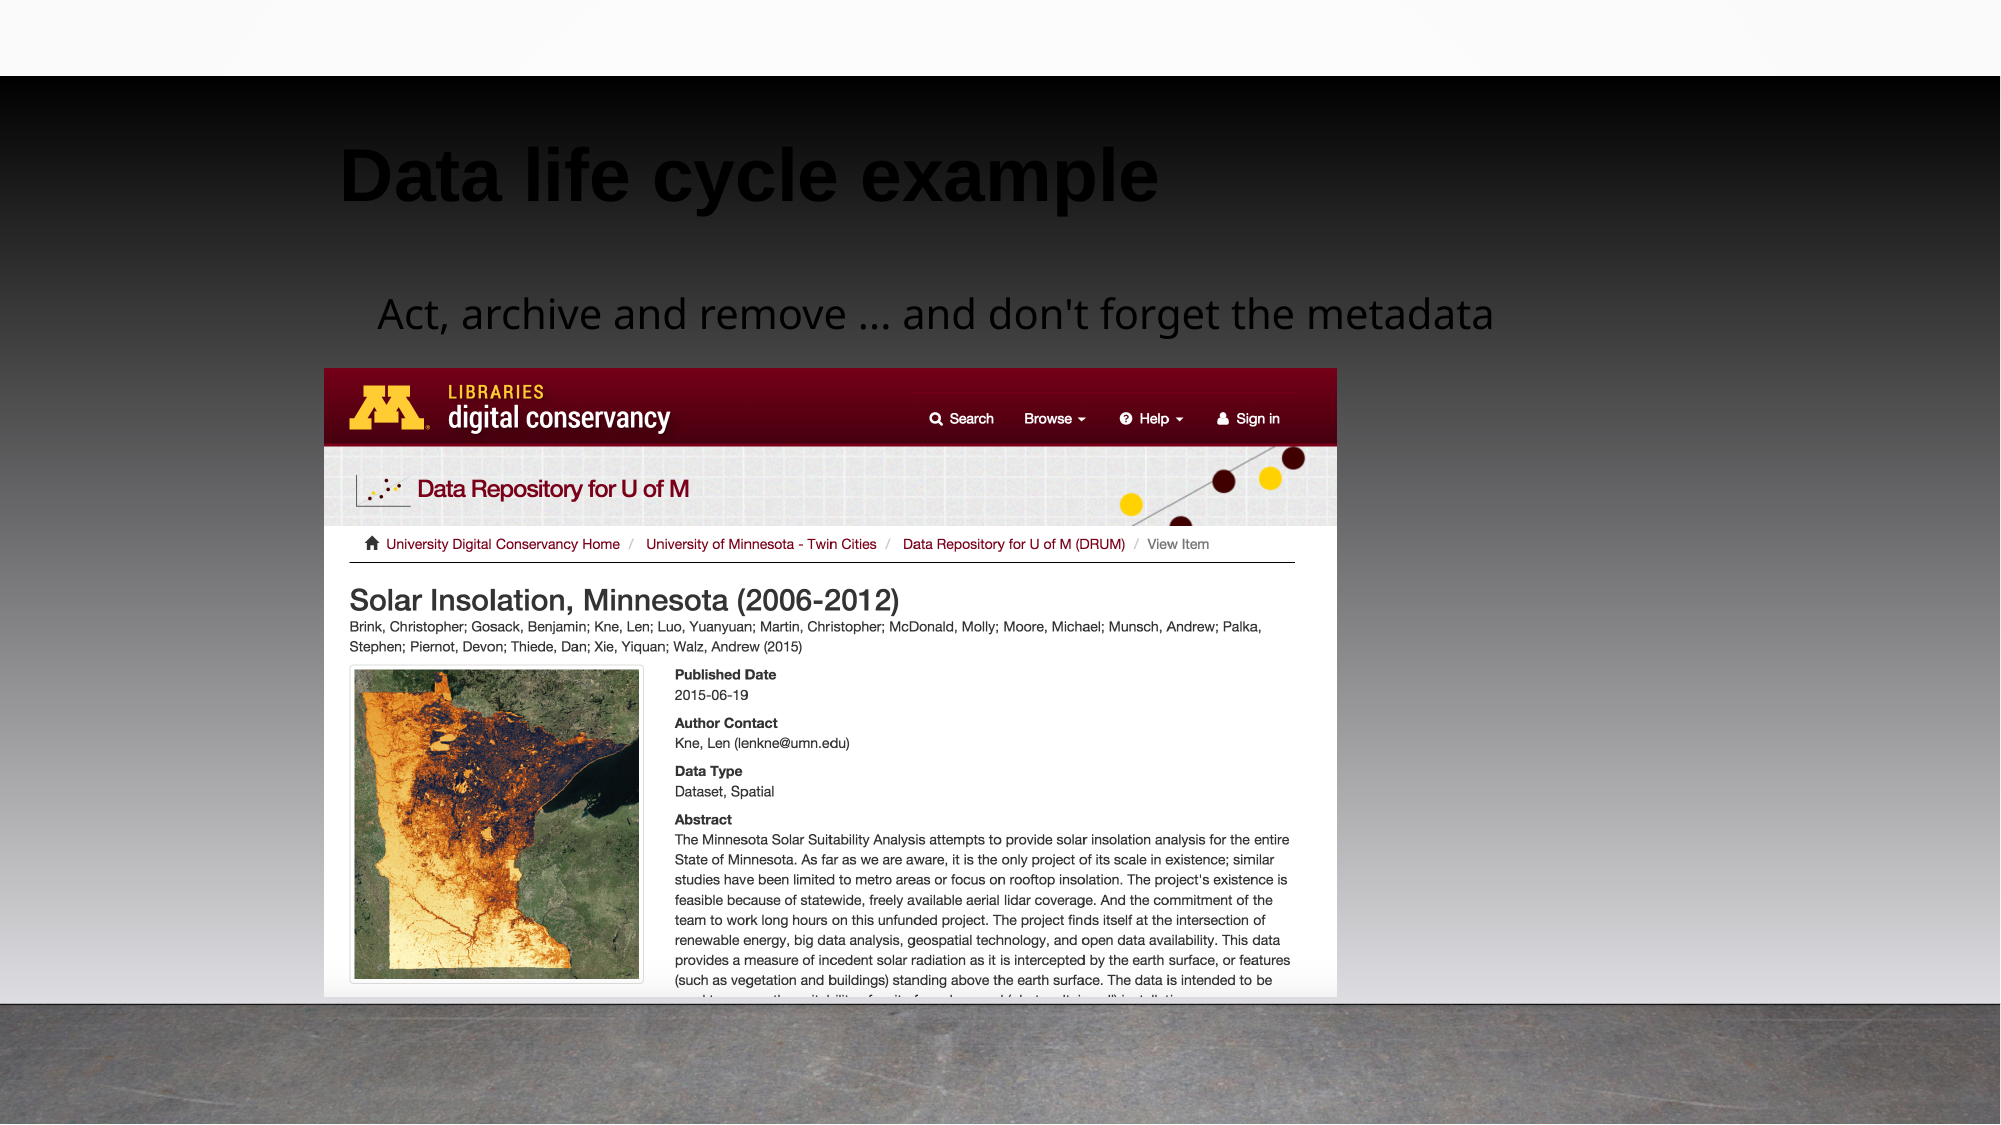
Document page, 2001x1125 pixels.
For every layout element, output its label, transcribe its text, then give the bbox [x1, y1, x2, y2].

title Data life cycle example [324, 45, 1675, 233]
list Act, archive and remove ... and don't forget the metadata [324, 262, 1675, 1078]
picture [324, 368, 1337, 997]
